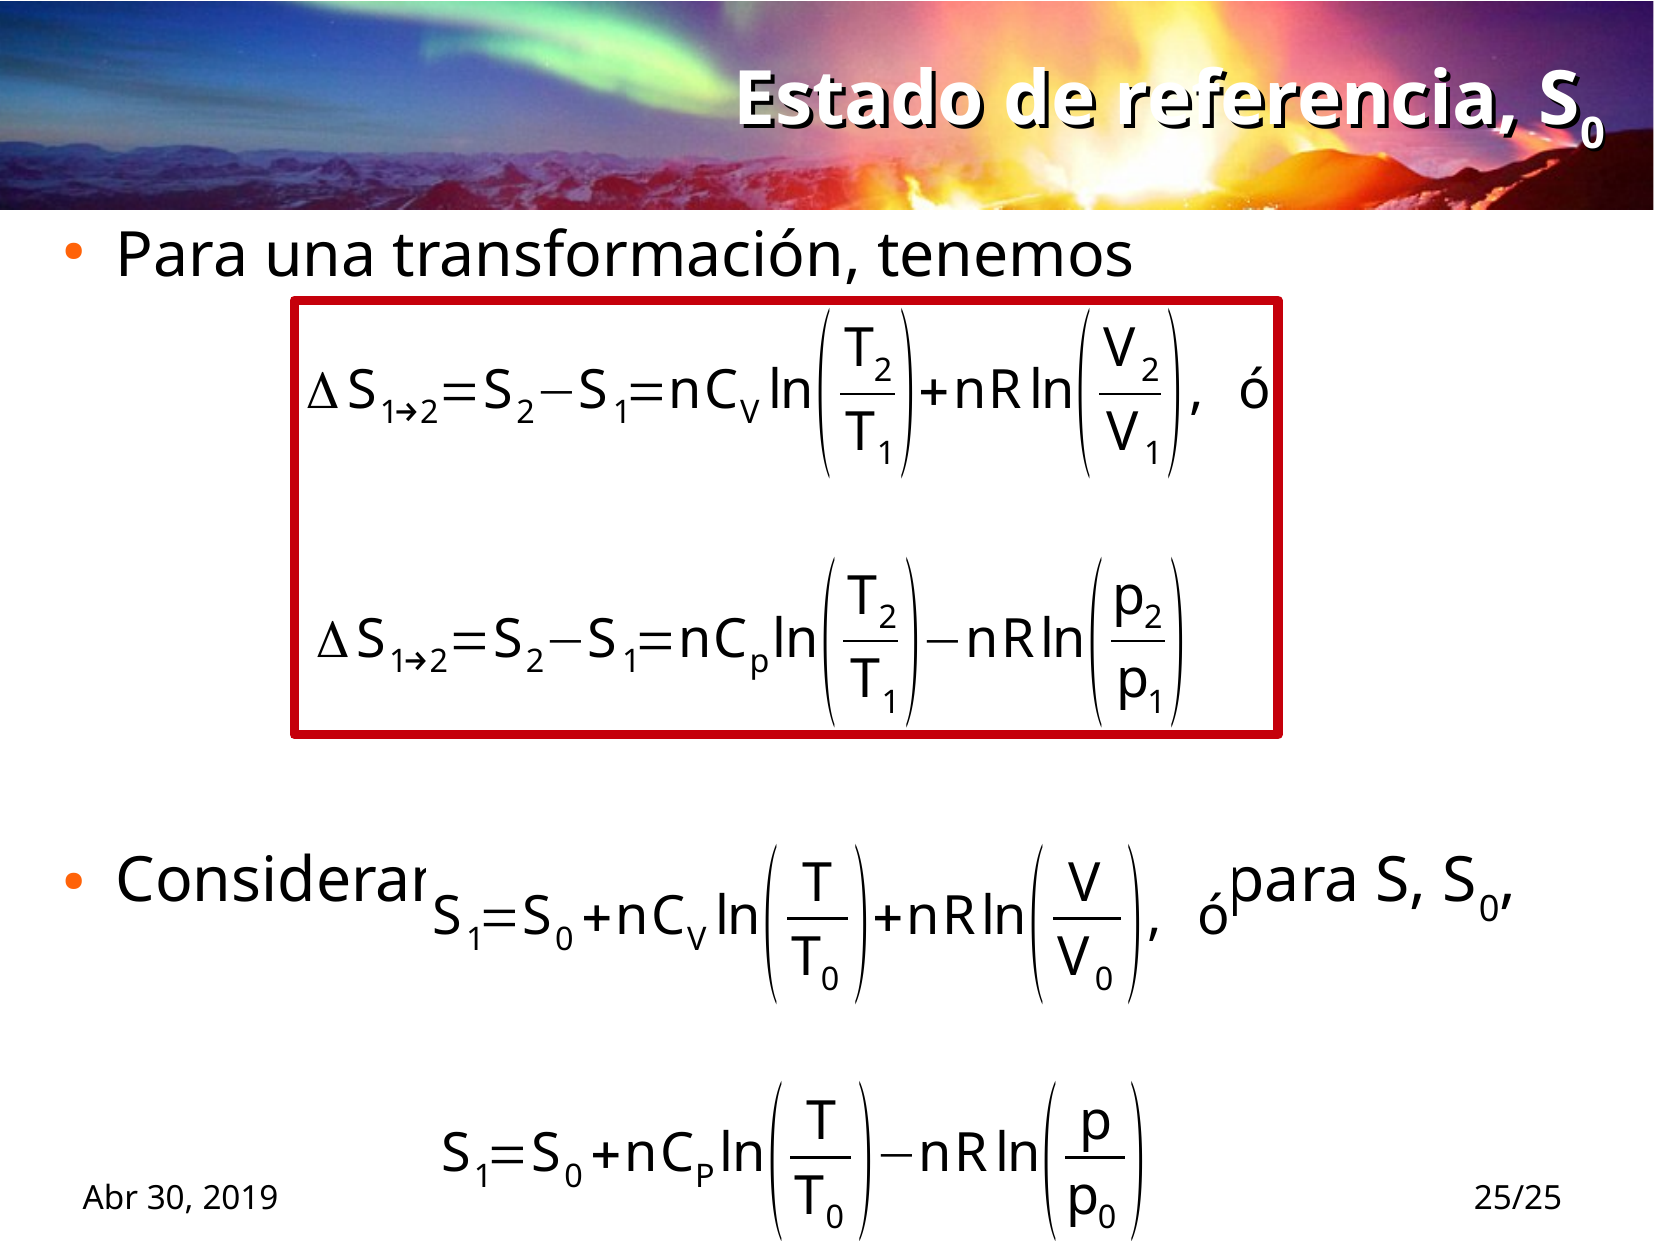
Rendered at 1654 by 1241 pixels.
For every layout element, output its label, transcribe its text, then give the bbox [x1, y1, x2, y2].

chart [425, 840, 1234, 1241]
title Estado de referencia, S0 [45, 15, 1606, 191]
picture [0, 1, 1654, 210]
list Para una transformación, tenemos Considerando el estado de referencia para S, S0, [45, 210, 1606, 1156]
chart [299, 305, 1274, 730]
